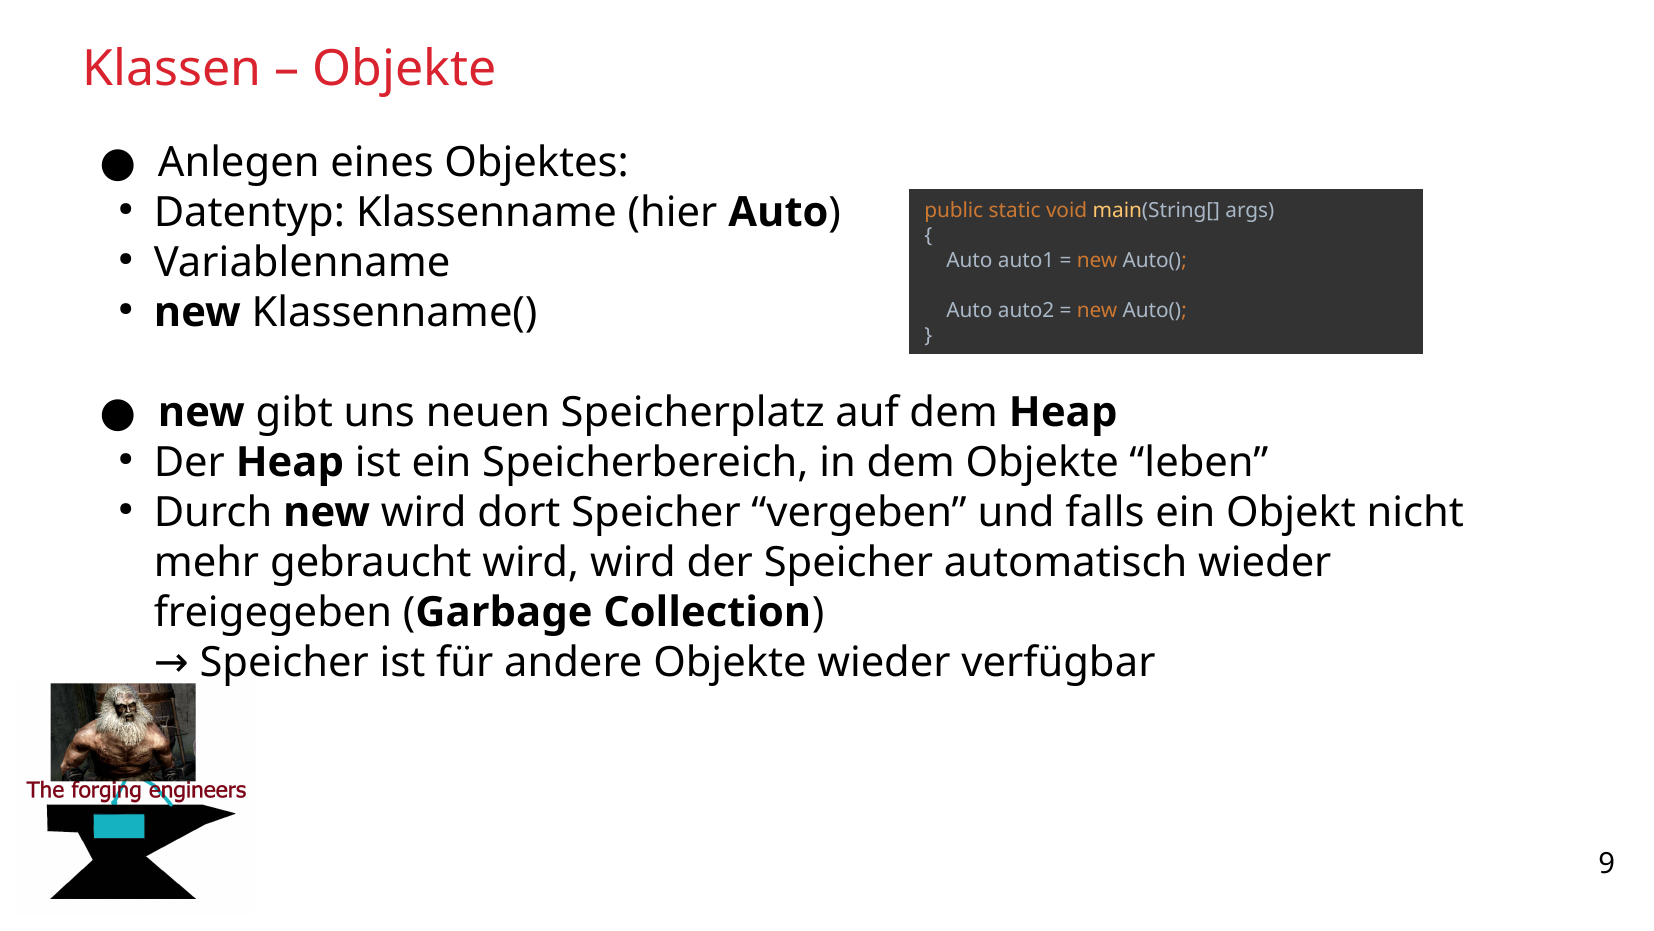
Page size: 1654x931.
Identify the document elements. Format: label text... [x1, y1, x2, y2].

text_box public static void main(String[] args) { Auto auto1 = new Auto(); Auto auto2 = new Auto(); } [909, 189, 1423, 354]
picture [17, 679, 254, 916]
text_box Anlegen eines Objektes: Datentyp: Klassenname (hier Auto) Variablenname new Klassenname() new gibt uns neuen Speicherplatz auf dem Heap Der Heap ist ein Speicherbereich, in dem Objekte “leben” Durch new wird dort Speicher “vergeben” und falls ein Objekt nicht mehr gebraucht wird, wird der Speicher automatisch wieder freigegeben (Garbage Collection) → Speicher ist für andere Objekte wieder verfügbar [82, 135, 1560, 662]
title Klassen – Objekte [82, 37, 1571, 95]
